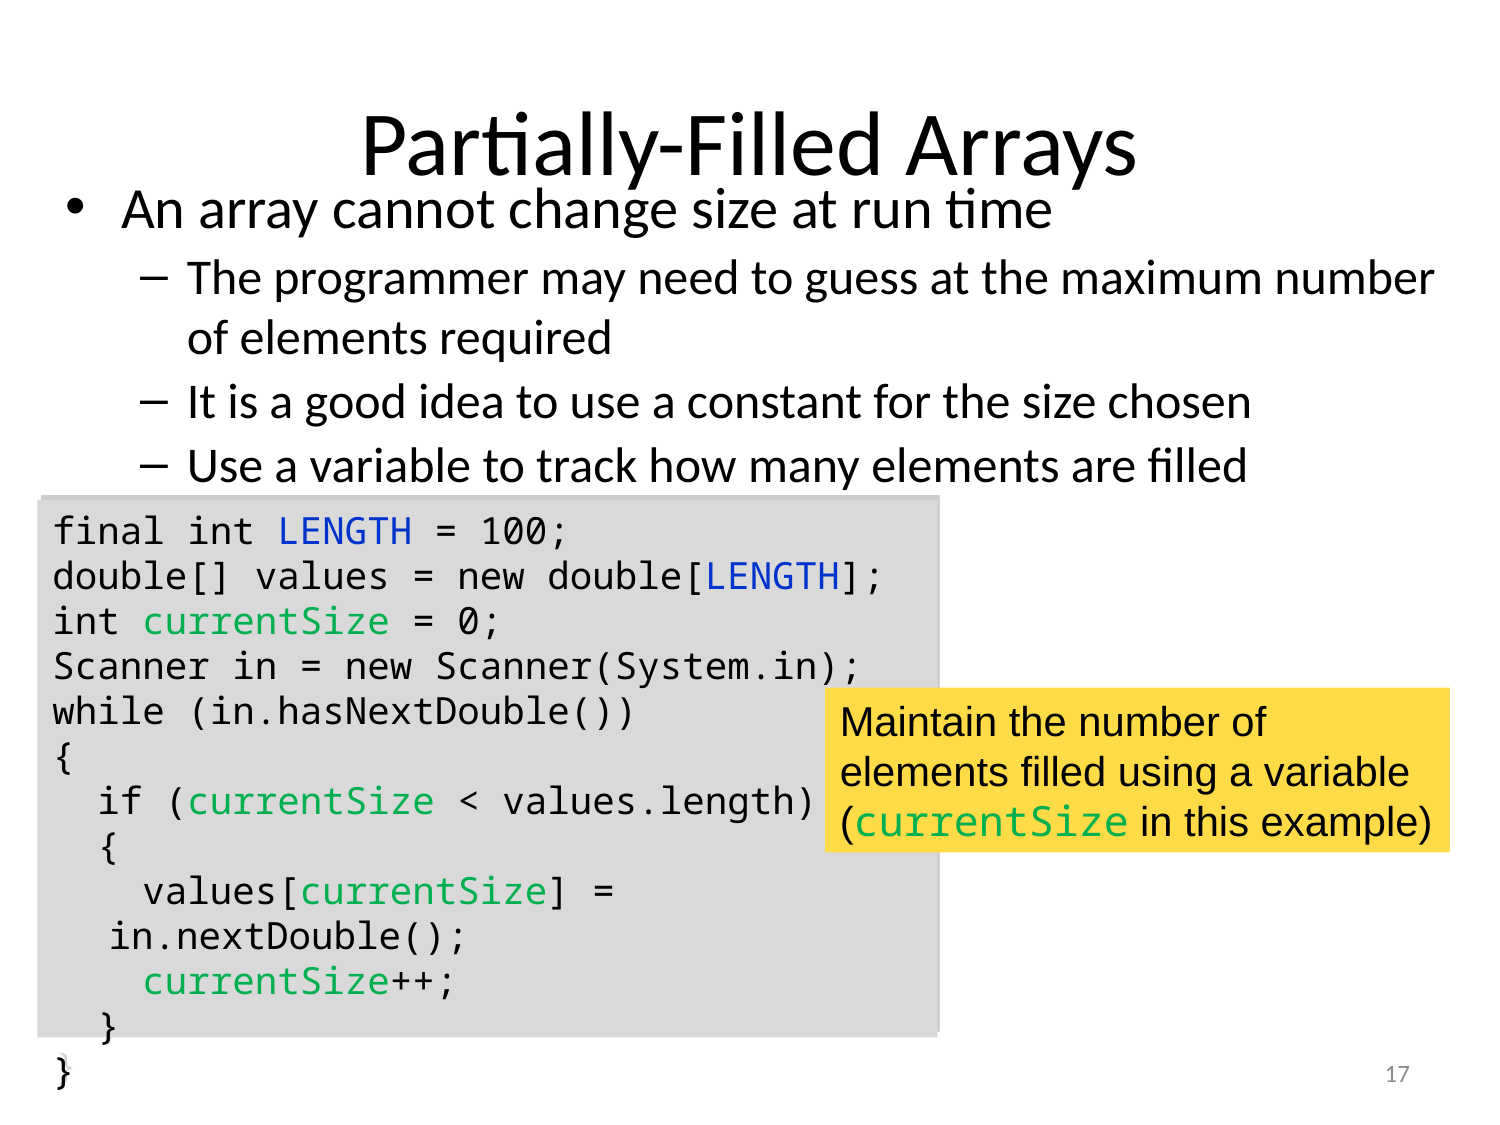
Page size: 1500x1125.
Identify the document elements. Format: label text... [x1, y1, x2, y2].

title Partially-Filled Arrays [75, 45, 1425, 162]
list An array cannot change size at run time The programmer may need to guess at the maximum number of elements required It is a good idea to use a constant for the size chosen Use a variable to track how many elements are filled [50, 162, 1463, 1000]
slide_number <number> [1074, 1042, 1425, 1103]
text_box final int LENGTH = 100; double[] values = new double[LENGTH]; int currentSize = 0; Scanner in = new Scanner(System.in); while (in.hasNextDouble()) { if (currentSize < values.length) { values[currentSize] = in.nextDouble(); currentSize++; } } [37, 499, 938, 1038]
text_box Maintain the number of elements filled using a variable (currentSize in this example) [825, 687, 1450, 853]
